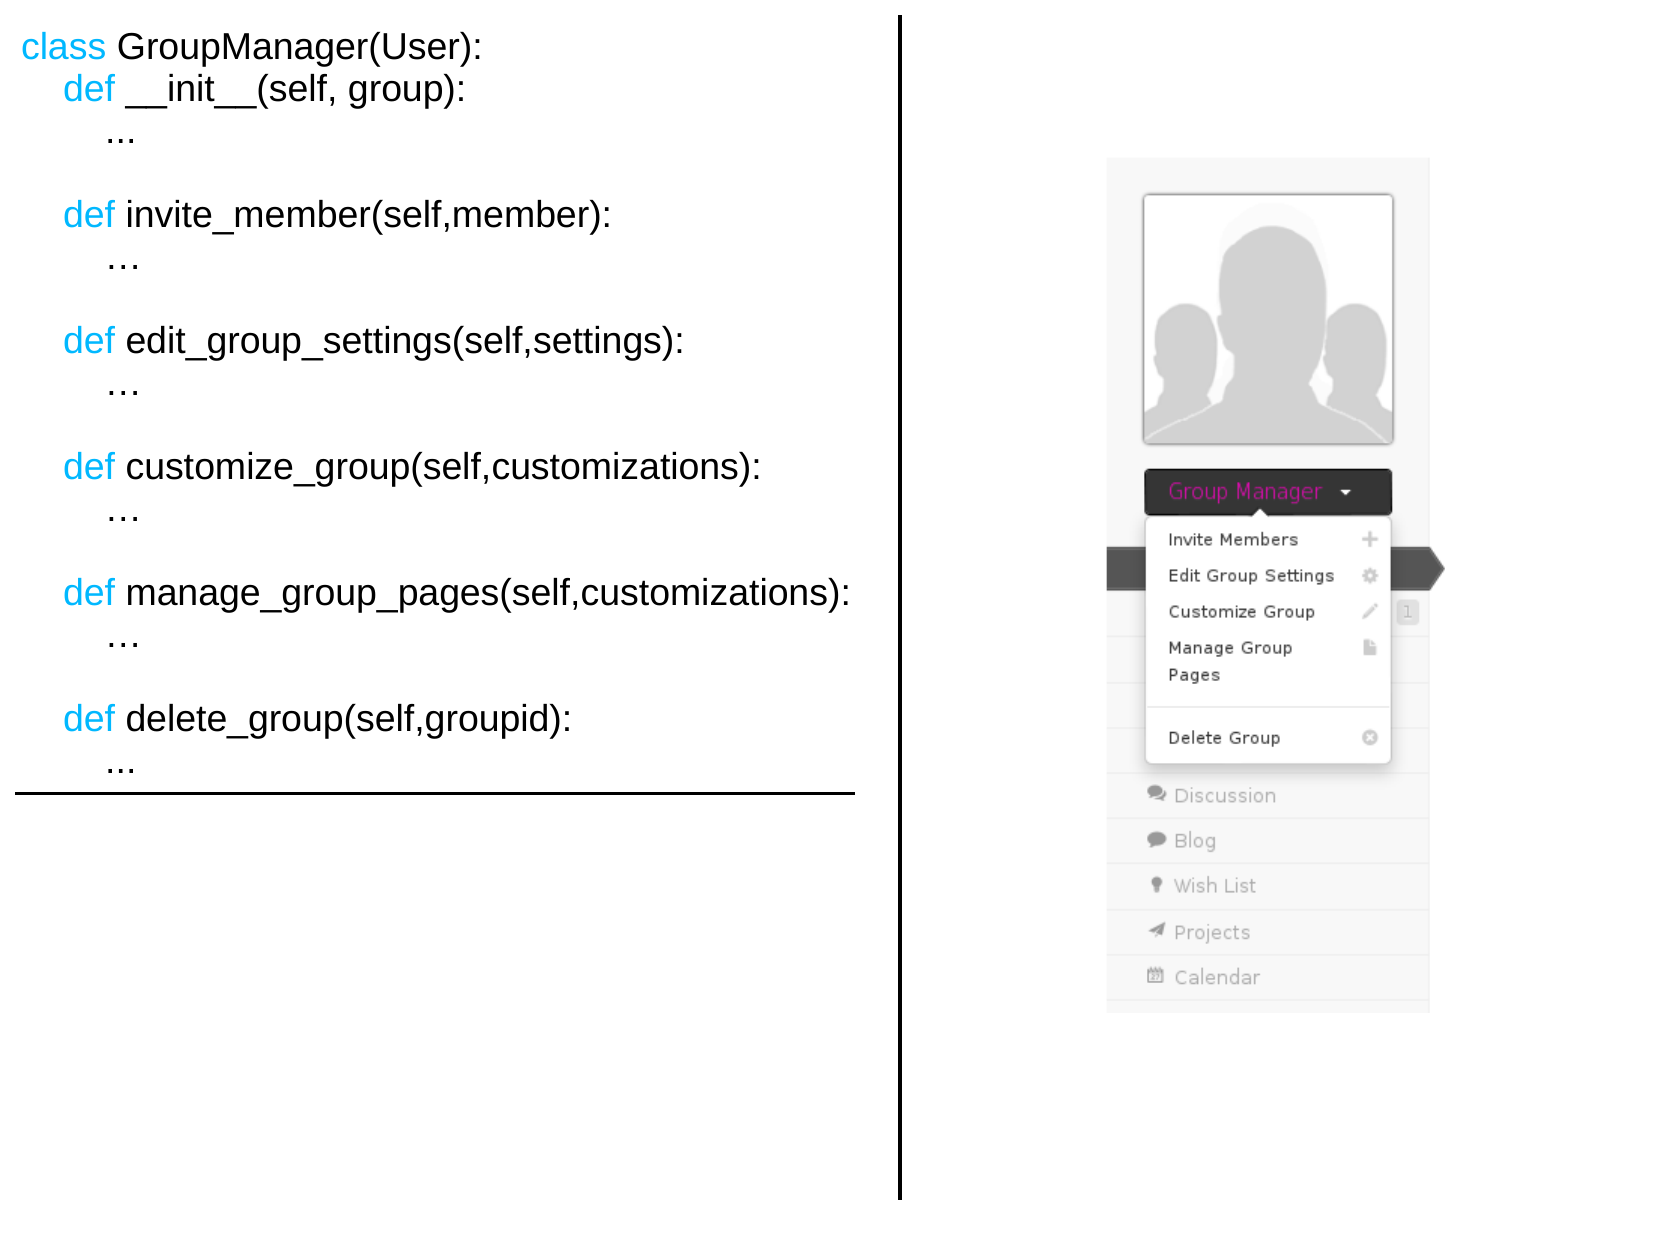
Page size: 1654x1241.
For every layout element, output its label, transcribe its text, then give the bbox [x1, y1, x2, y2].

picture [1095, 149, 1451, 1013]
text_box class GroupManager(User): def __init__(self, group): ... def invite_member(self,member): … def edit_group_settings(self,settings): … def customize_group(self,customizations): … def manage_group_pages(self,customizations): … def delete_group(self,groupid): ... [6, 18, 867, 790]
